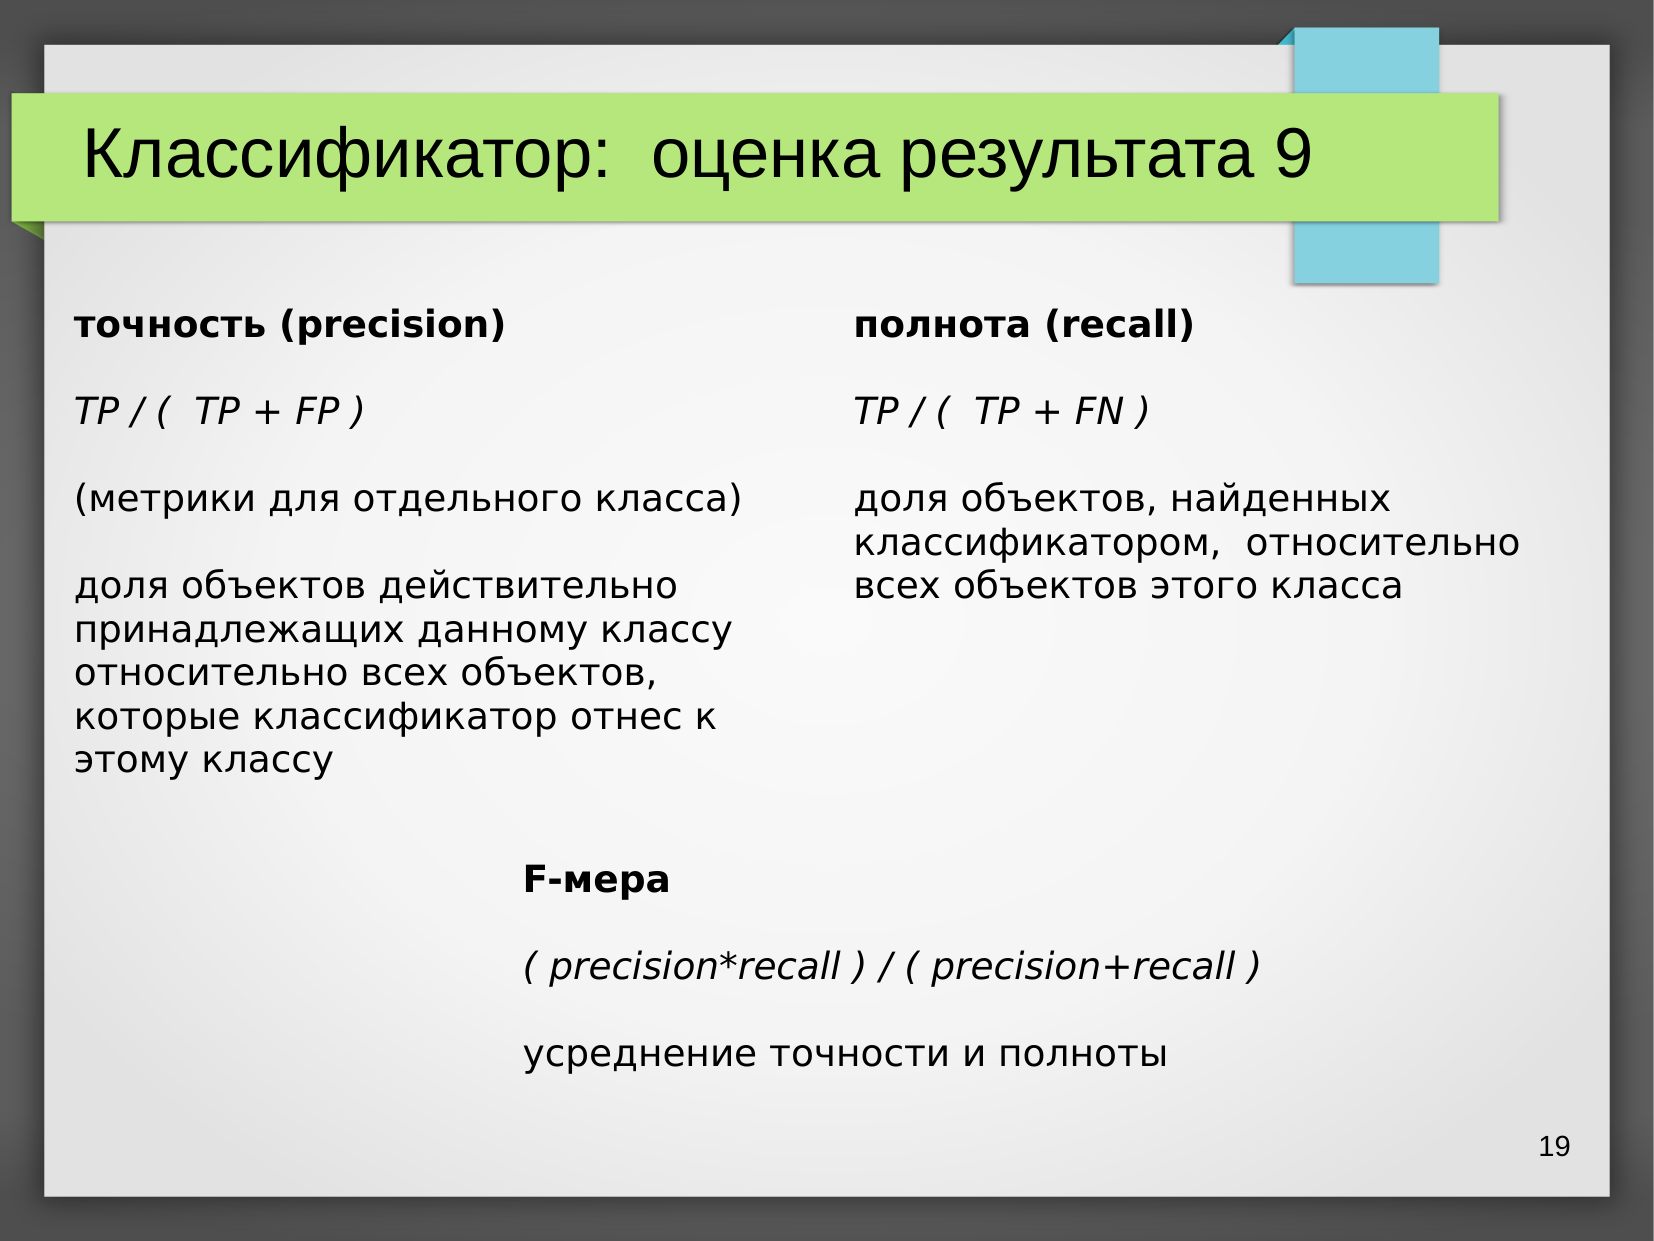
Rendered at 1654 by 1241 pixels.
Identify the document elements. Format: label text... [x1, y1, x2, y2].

picture [0, 0, 1654, 1241]
text_box полнота (recall) TP / ( TP + FN ) доля объектов, найденных классификатором, относительно всех объектов этого класса [851, 295, 1583, 756]
title Классификатор: оценка результата 9 [82, 49, 1571, 257]
text_box точность (precision) TP / ( TP + FP ) (метрики для отдельного класса) доля объектов действительно принадлежащих данному классу относительно всех объектов, которые классификатор отнес к этому классу [59, 295, 851, 815]
text_box F-мера ( precision*recall ) / ( precision+recall ) усреднение точности и полноты [507, 850, 1382, 1134]
